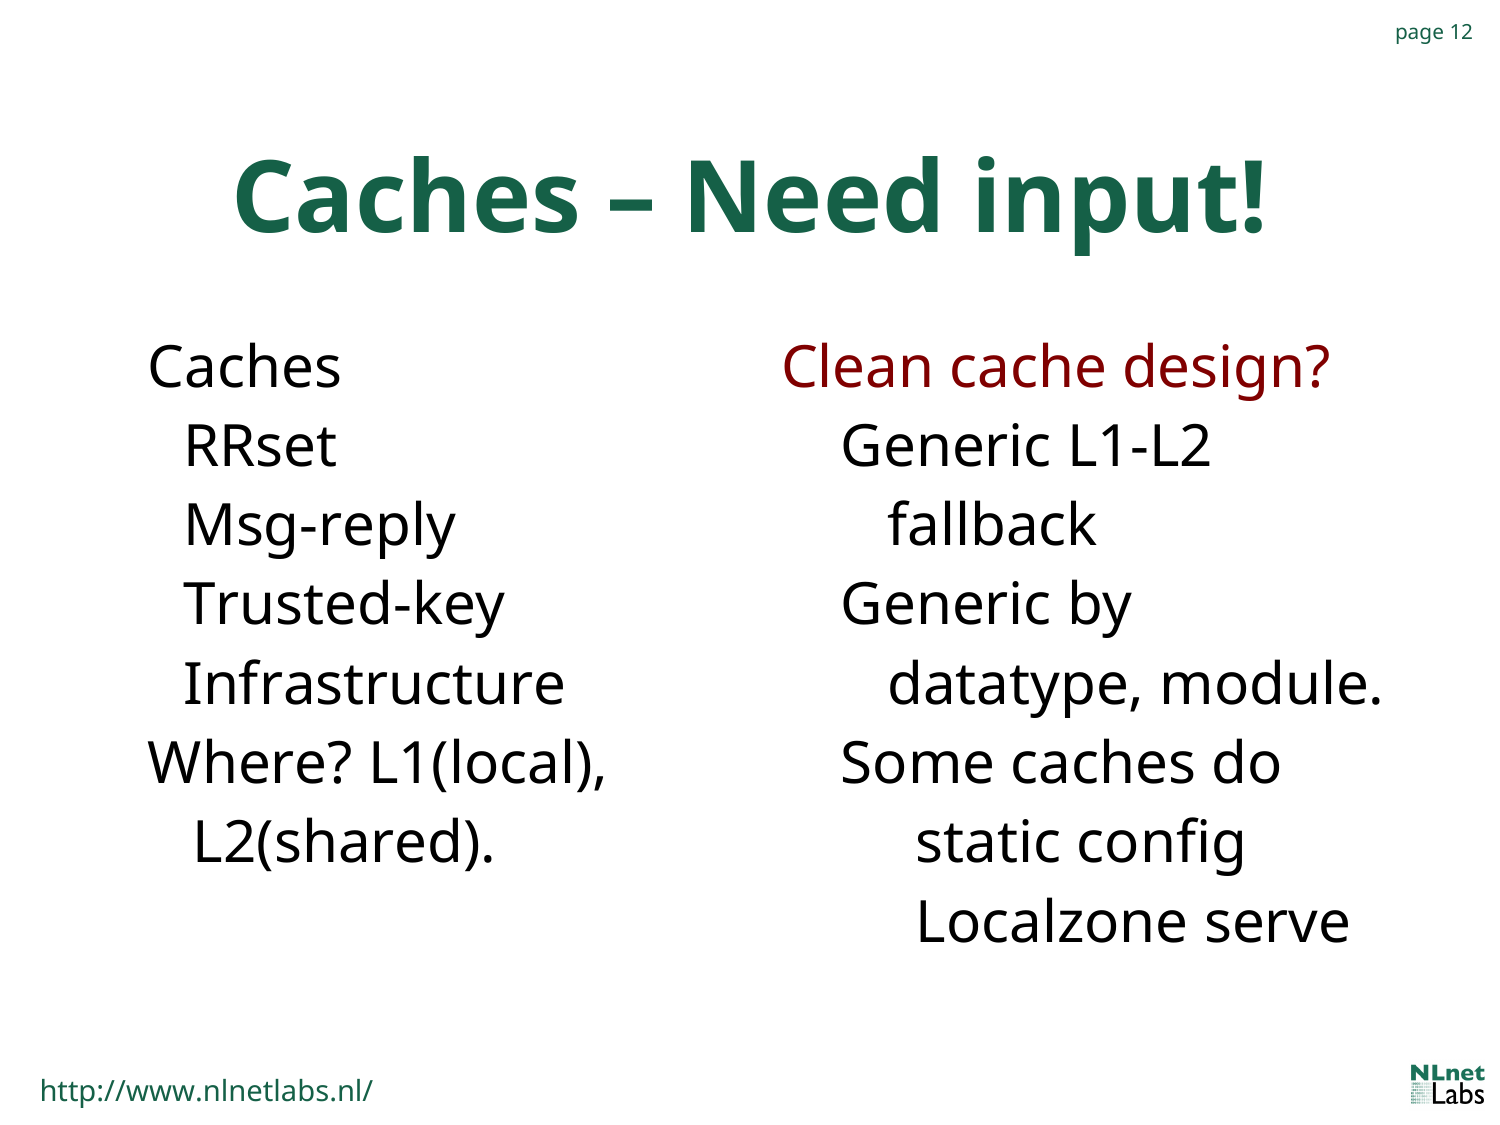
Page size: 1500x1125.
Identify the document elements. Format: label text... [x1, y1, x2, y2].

list Caches RRset Msg-reply Trusted-key Infrastructure Where? L1(local), L2(shared). [112, 324, 735, 1001]
picture [1409, 1059, 1485, 1111]
list Clean cache design? Generic L1-L2 fallback Generic by datatype, module. Some caches do static config Localzone serve [765, 324, 1388, 986]
title Caches – Need input! [112, 66, 1388, 322]
